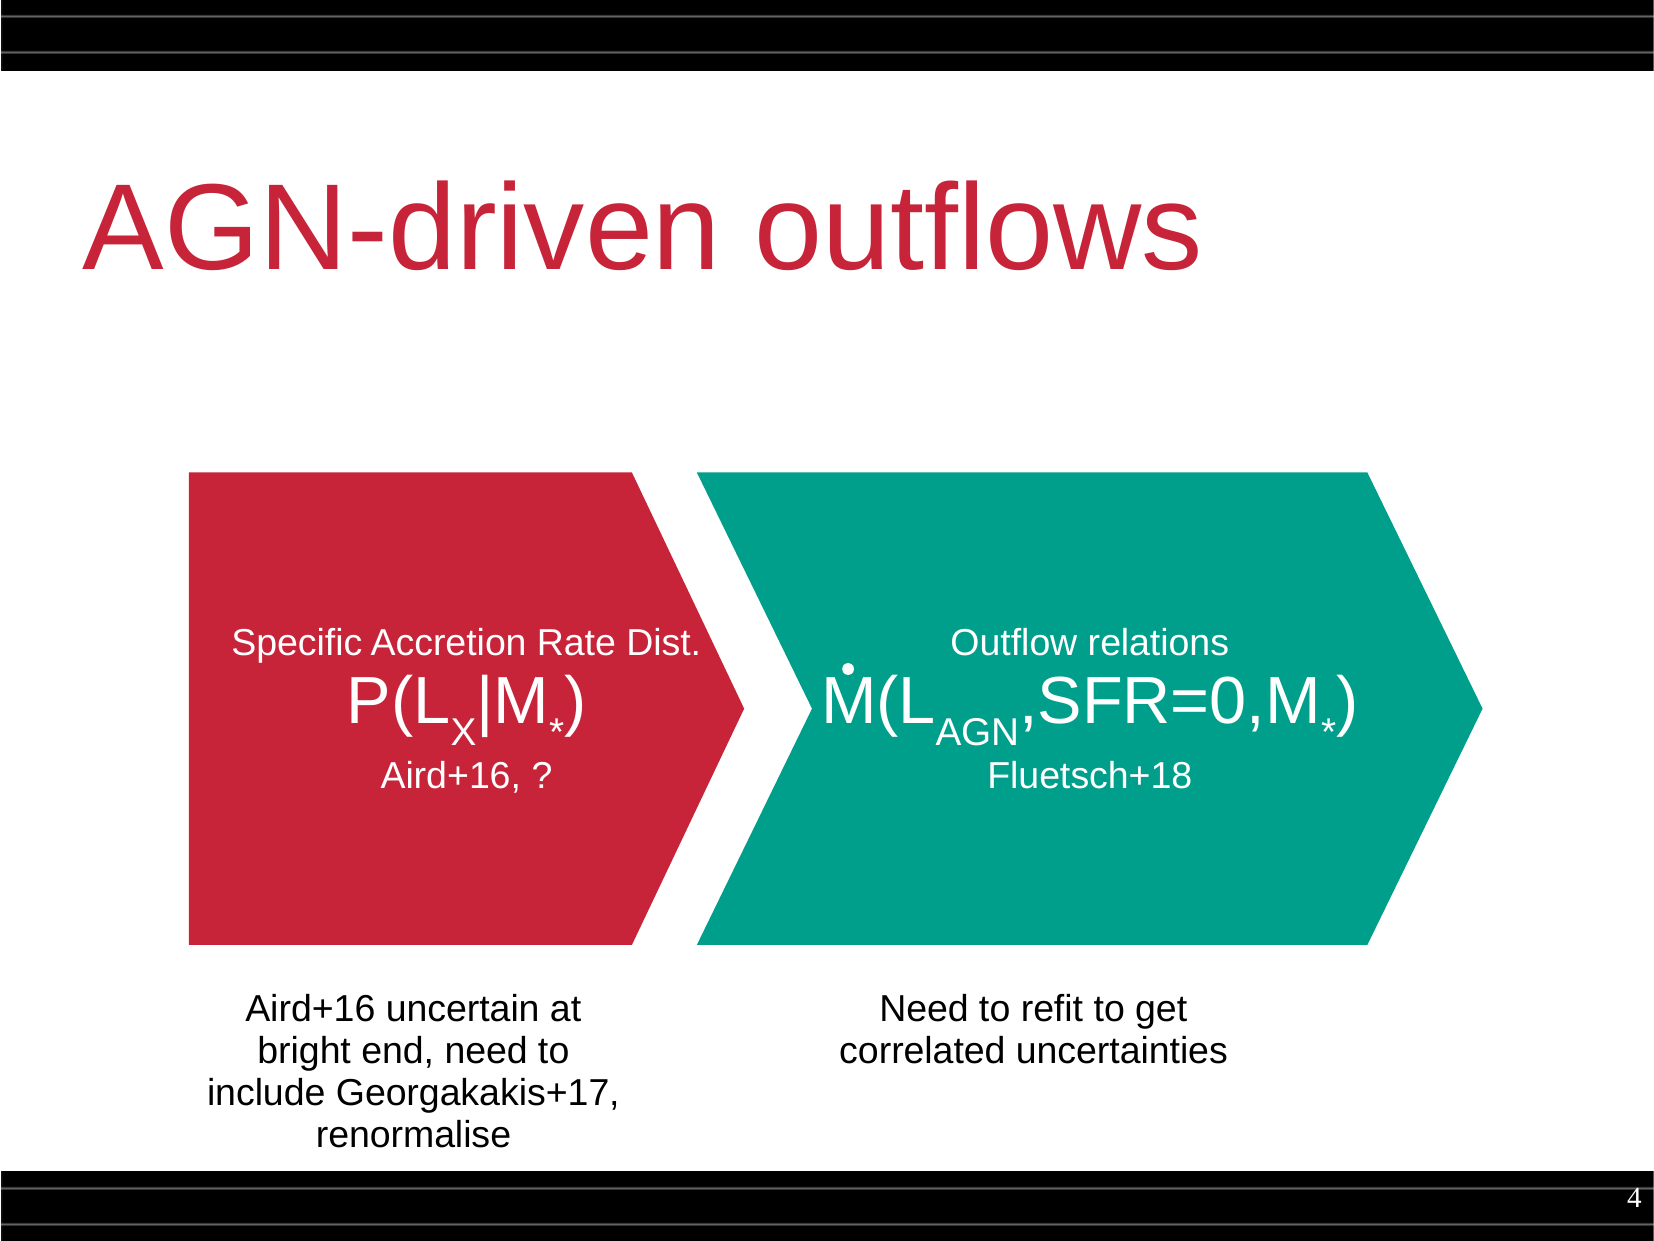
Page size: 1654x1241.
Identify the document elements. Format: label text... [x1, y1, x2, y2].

picture [1, 0, 1654, 71]
picture [1, 1171, 1654, 1241]
text_box Need to refit to get correlated uncertainties [803, 980, 1264, 1122]
text_box Aird+16 uncertain at bright end, need to include Georgakakis+17, renormalise [188, 980, 638, 1206]
text_box [843, 664, 853, 674]
title AGN-driven outflows [82, 123, 1571, 331]
text_box Outflow relations M(LAGN,SFR=0,M*) Fluetsch+18 [696, 472, 1483, 945]
text_box Specific Accretion Rate Dist. P(LX|M*) Aird+16, ? [188, 472, 745, 945]
